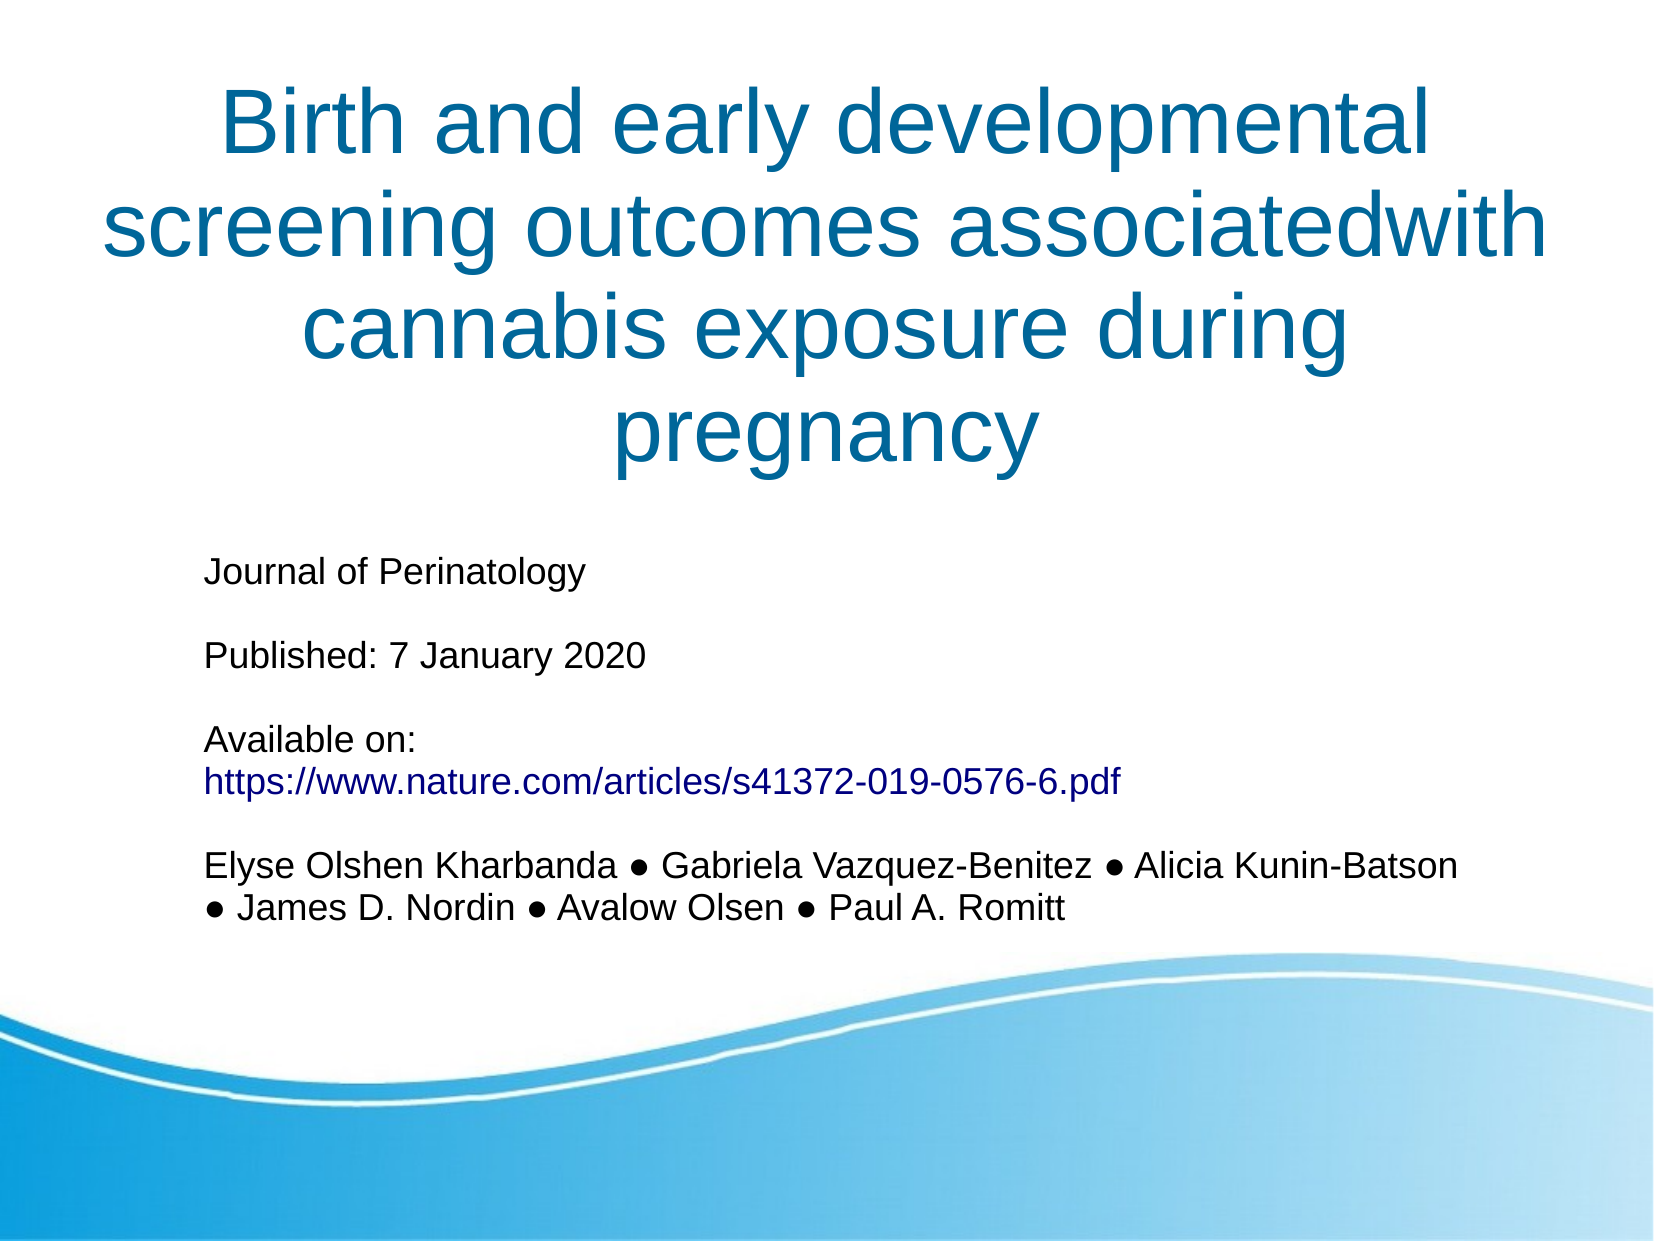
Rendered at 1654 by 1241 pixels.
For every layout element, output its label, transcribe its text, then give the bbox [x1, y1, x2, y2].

text_box Journal of Perinatology Published: 7 January 2020 Available on: https://www.nature.com/articles/s41372-019-0576-6.pdf Elyse Olshen Kharbanda ● Gabriela Vazquez-Benitez ● Alicia Kunin-Batson ● James D. Nordin ● Avalow Olsen ● Paul A. Romitt [188, 542, 1489, 1020]
picture [0, 952, 1654, 1241]
title Birth and early developmental screening outcomes associatedwith cannabis exposure during pregnancy [82, 70, 1571, 482]
